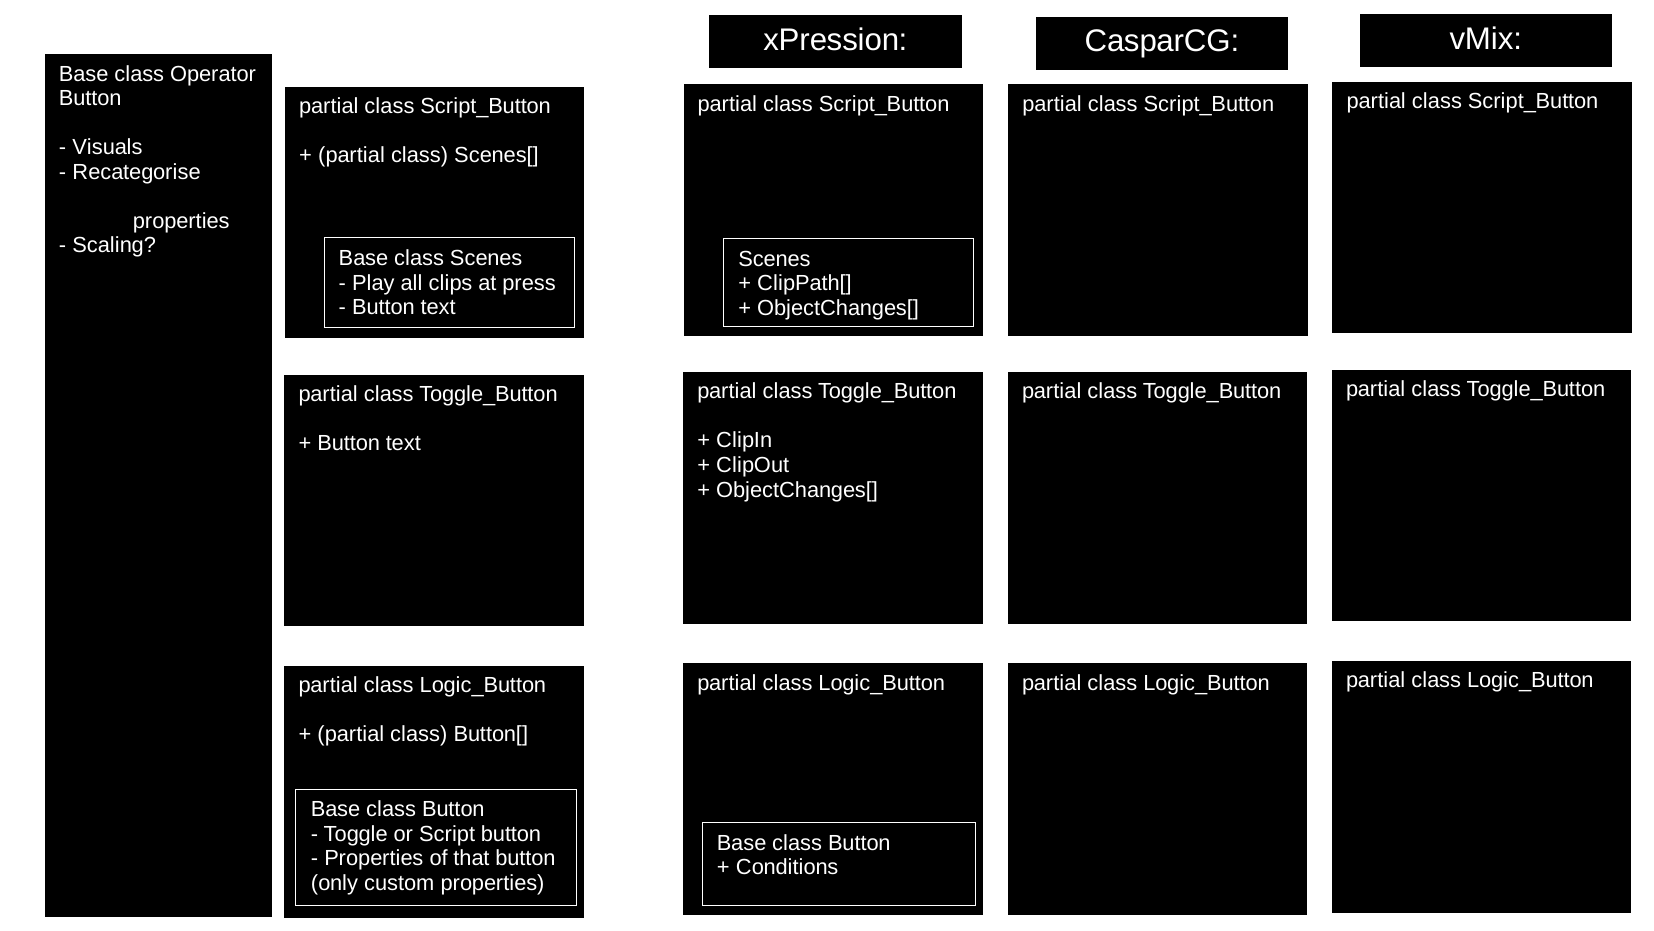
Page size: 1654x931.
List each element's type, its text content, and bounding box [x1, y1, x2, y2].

text_box Base class Scenes - Play all clips at press - Button text [324, 237, 575, 328]
text_box partial class Logic_Button + (partial class) Button[] [283, 665, 585, 919]
text_box partial class Script_Button [683, 83, 984, 337]
text_box partial class Script_Button + (partial class) Scenes[] [284, 86, 585, 339]
text_box CasparCG: [1035, 16, 1289, 71]
text_box partial class Script_Button [1331, 81, 1633, 334]
text_box partial class Logic_Button [682, 662, 984, 916]
text_box partial class Toggle_Button [1007, 371, 1308, 625]
text_box vMix: [1359, 13, 1613, 68]
text_box Base class Button - Toggle or Script button - Properties of that button (only custom properties) [295, 789, 577, 906]
text_box partial class Toggle_Button [1331, 369, 1632, 622]
text_box partial class Logic_Button [1007, 662, 1308, 916]
text_box partial class Script_Button [1007, 83, 1309, 337]
text_box xPression: [708, 14, 963, 69]
text_box partial class Logic_Button [1331, 660, 1632, 914]
text_box Base class Button + Conditions [702, 822, 976, 906]
text_box partial class Toggle_Button + Button text [283, 374, 585, 627]
text_box Scenes + ClipPath[] + ObjectChanges[] [723, 238, 974, 327]
text_box partial class Toggle_Button + ClipIn + ClipOut + ObjectChanges[] [682, 371, 984, 625]
text_box Base class Operator Button - Visuals - Recategorise properties - Scaling? [44, 53, 273, 918]
